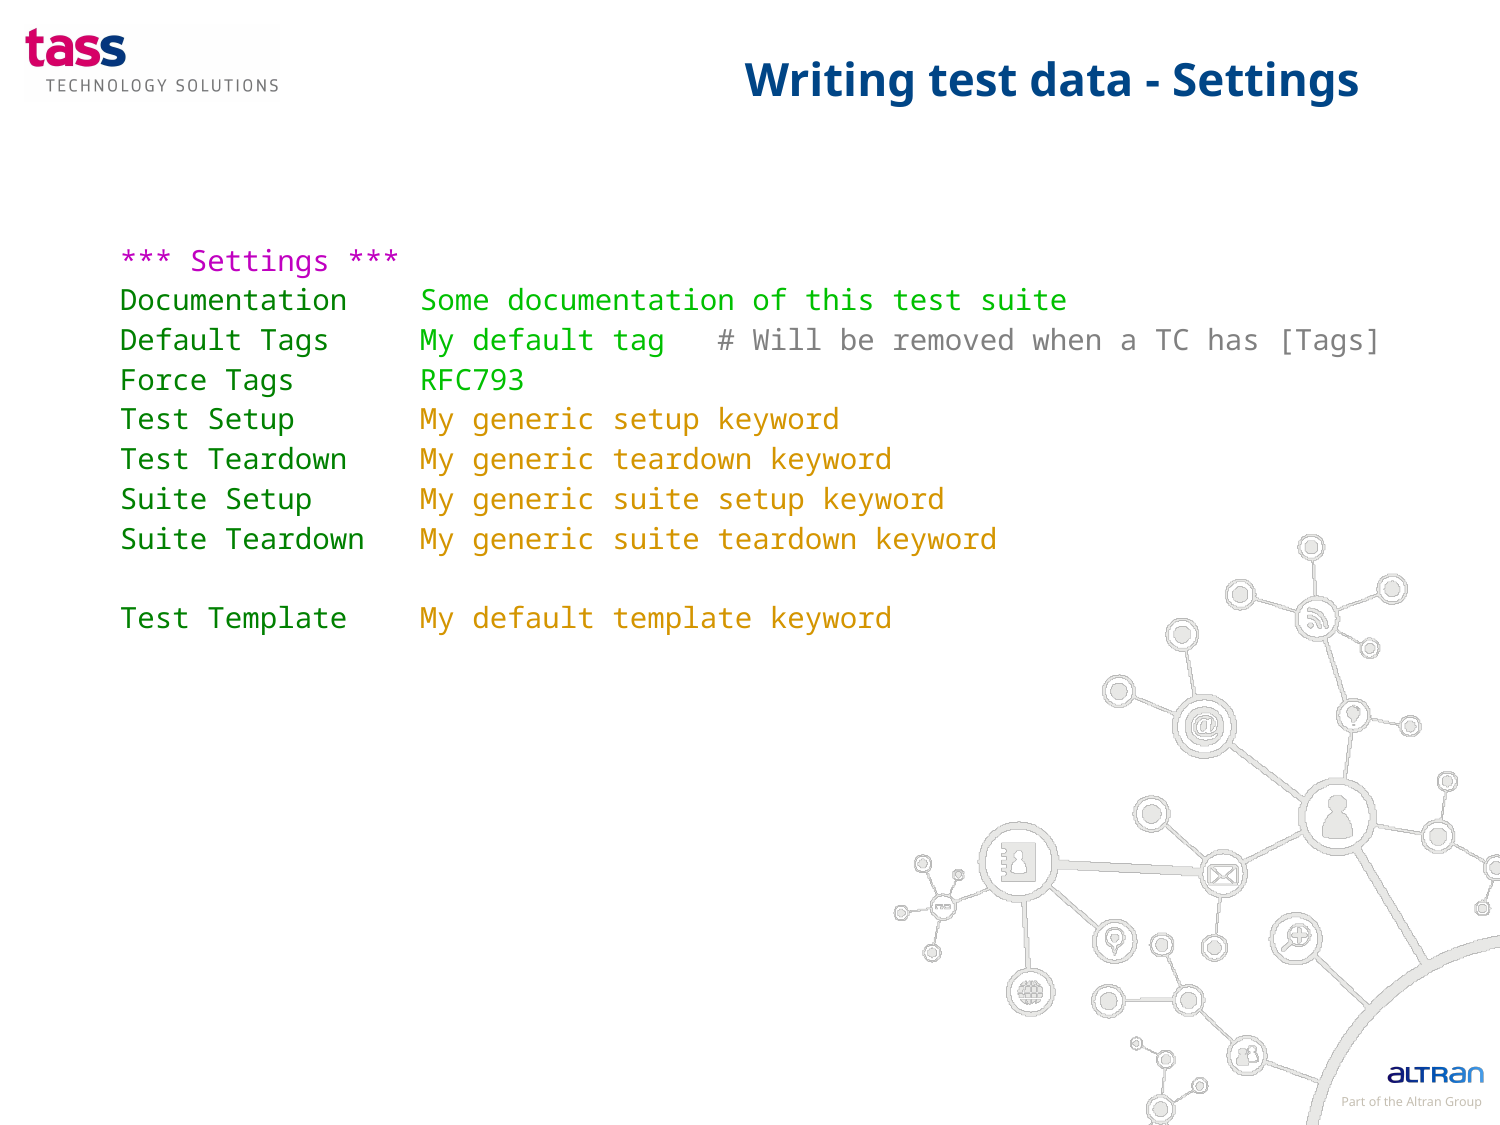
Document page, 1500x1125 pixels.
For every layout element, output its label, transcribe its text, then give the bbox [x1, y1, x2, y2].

picture [1385, 1064, 1485, 1087]
text_box *** Settings *** Documentation Some documentation of this test suite Default Tags My default tag # Will be removed when a TC has [Tags] Force Tags RFC793 Test Setup My generic setup keyword Test Teardown My generic teardown keyword Suite Setup My generic suite setup keyword Suite Teardown My generic suite teardown keyword Test Template My default template keyword [105, 232, 1453, 830]
picture [24, 24, 280, 102]
title Writing test data - Settings [336, 30, 1375, 126]
